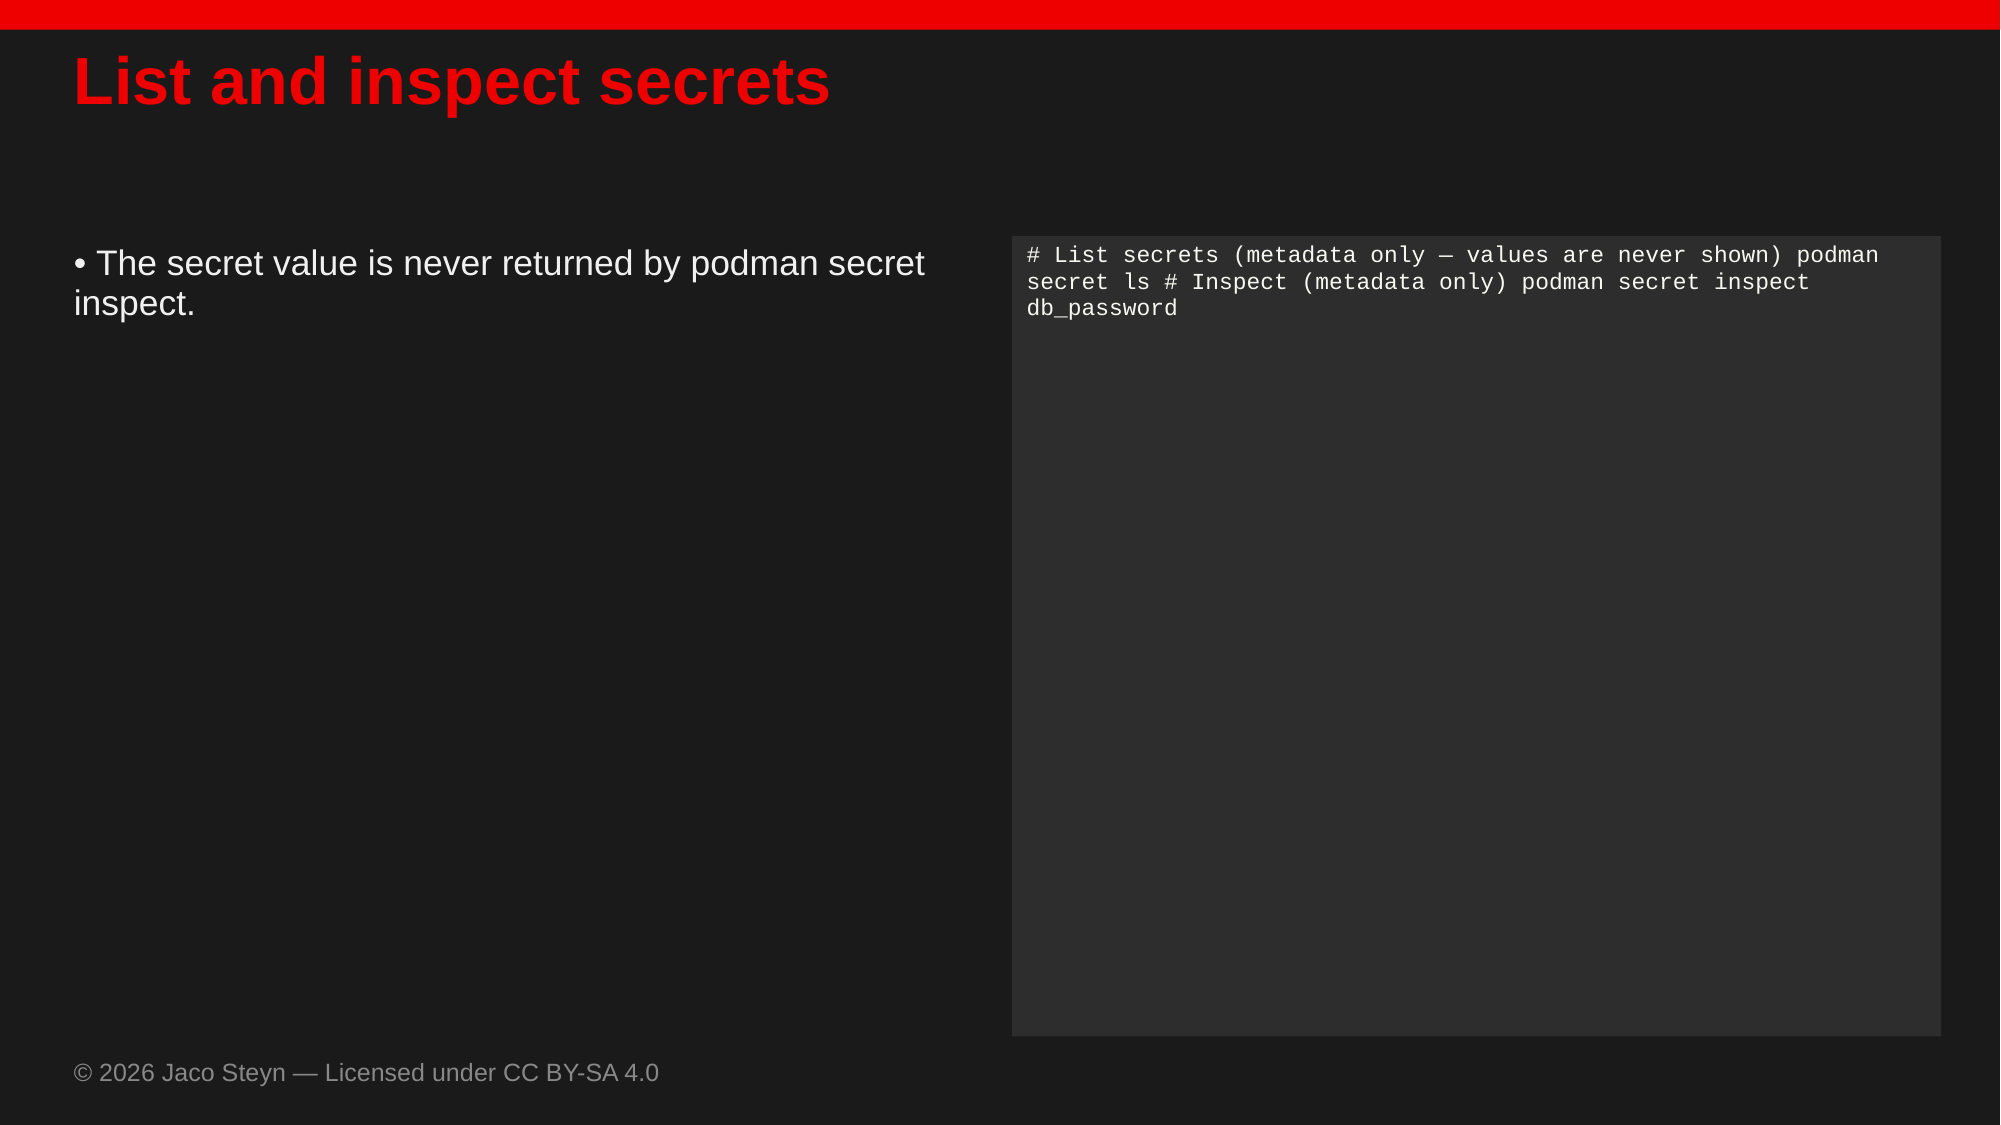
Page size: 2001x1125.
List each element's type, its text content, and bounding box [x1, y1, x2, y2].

text_box List and inspect secrets [59, 36, 1942, 208]
text_box [0, 0, 2001, 30]
text_box • The secret value is never returned by podman secret inspect. [59, 236, 989, 1037]
text_box © 2026 Jaco Steyn — Licensed under CC BY-SA 4.0 [59, 1051, 1942, 1093]
text_box # List secrets (metadata only — values are never shown) podman secret ls # Inspect (metadata only) podman secret inspect db_password [1011, 236, 1942, 1037]
